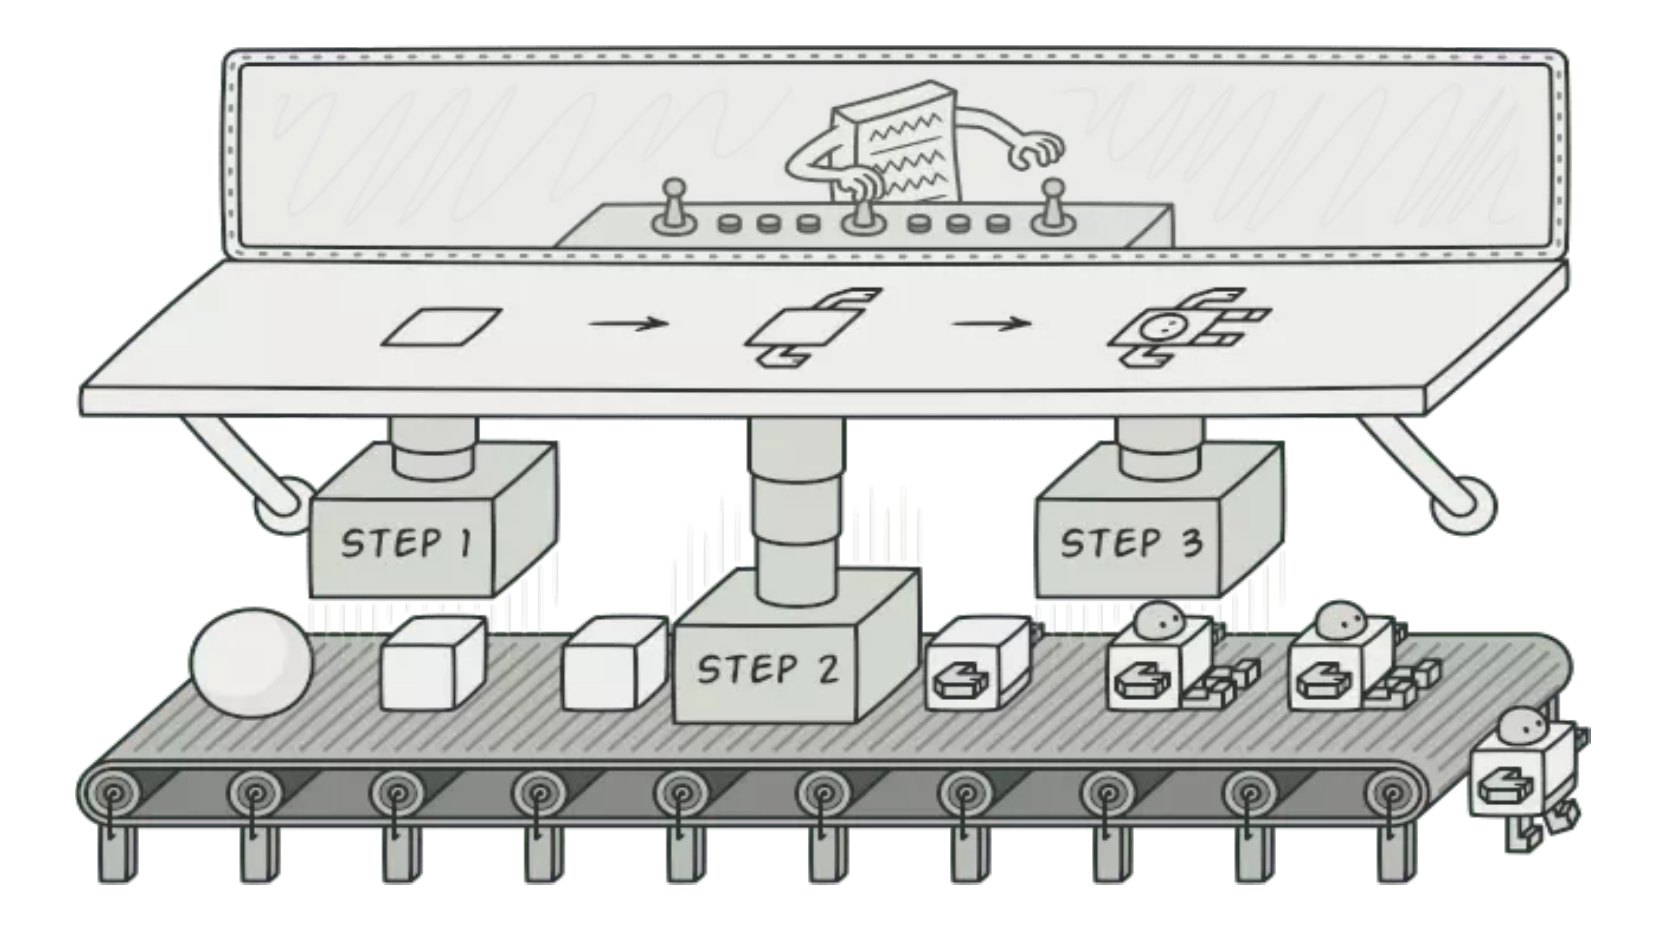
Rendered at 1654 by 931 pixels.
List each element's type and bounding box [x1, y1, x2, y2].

picture [75, 44, 1591, 886]
